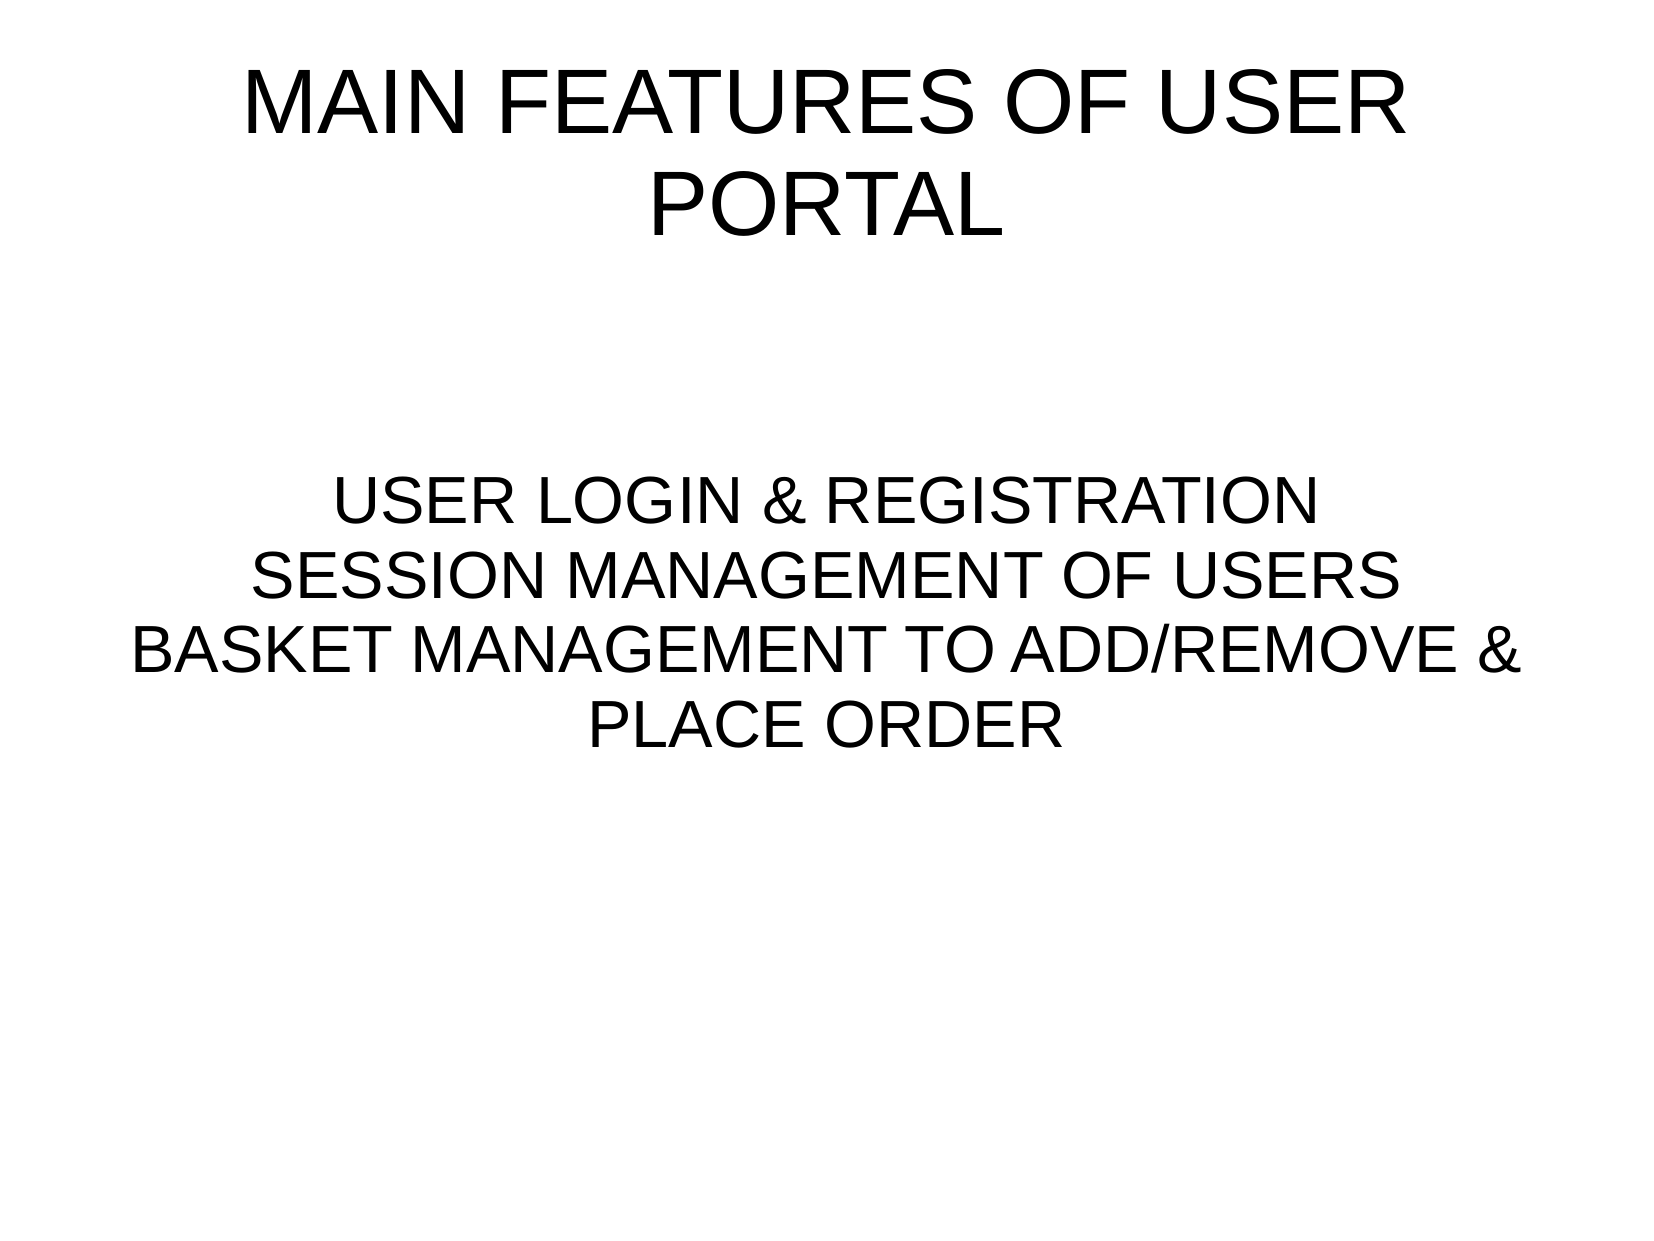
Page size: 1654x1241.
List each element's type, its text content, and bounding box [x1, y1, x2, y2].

title MAIN FEATURES OF USER PORTAL [82, 49, 1571, 257]
subtitle USER LOGIN & REGISTRATION SESSION MANAGEMENT OF USERS BASKET MANAGEMENT TO ADD/REMOVE & PLACE ORDER [82, 290, 1571, 1010]
